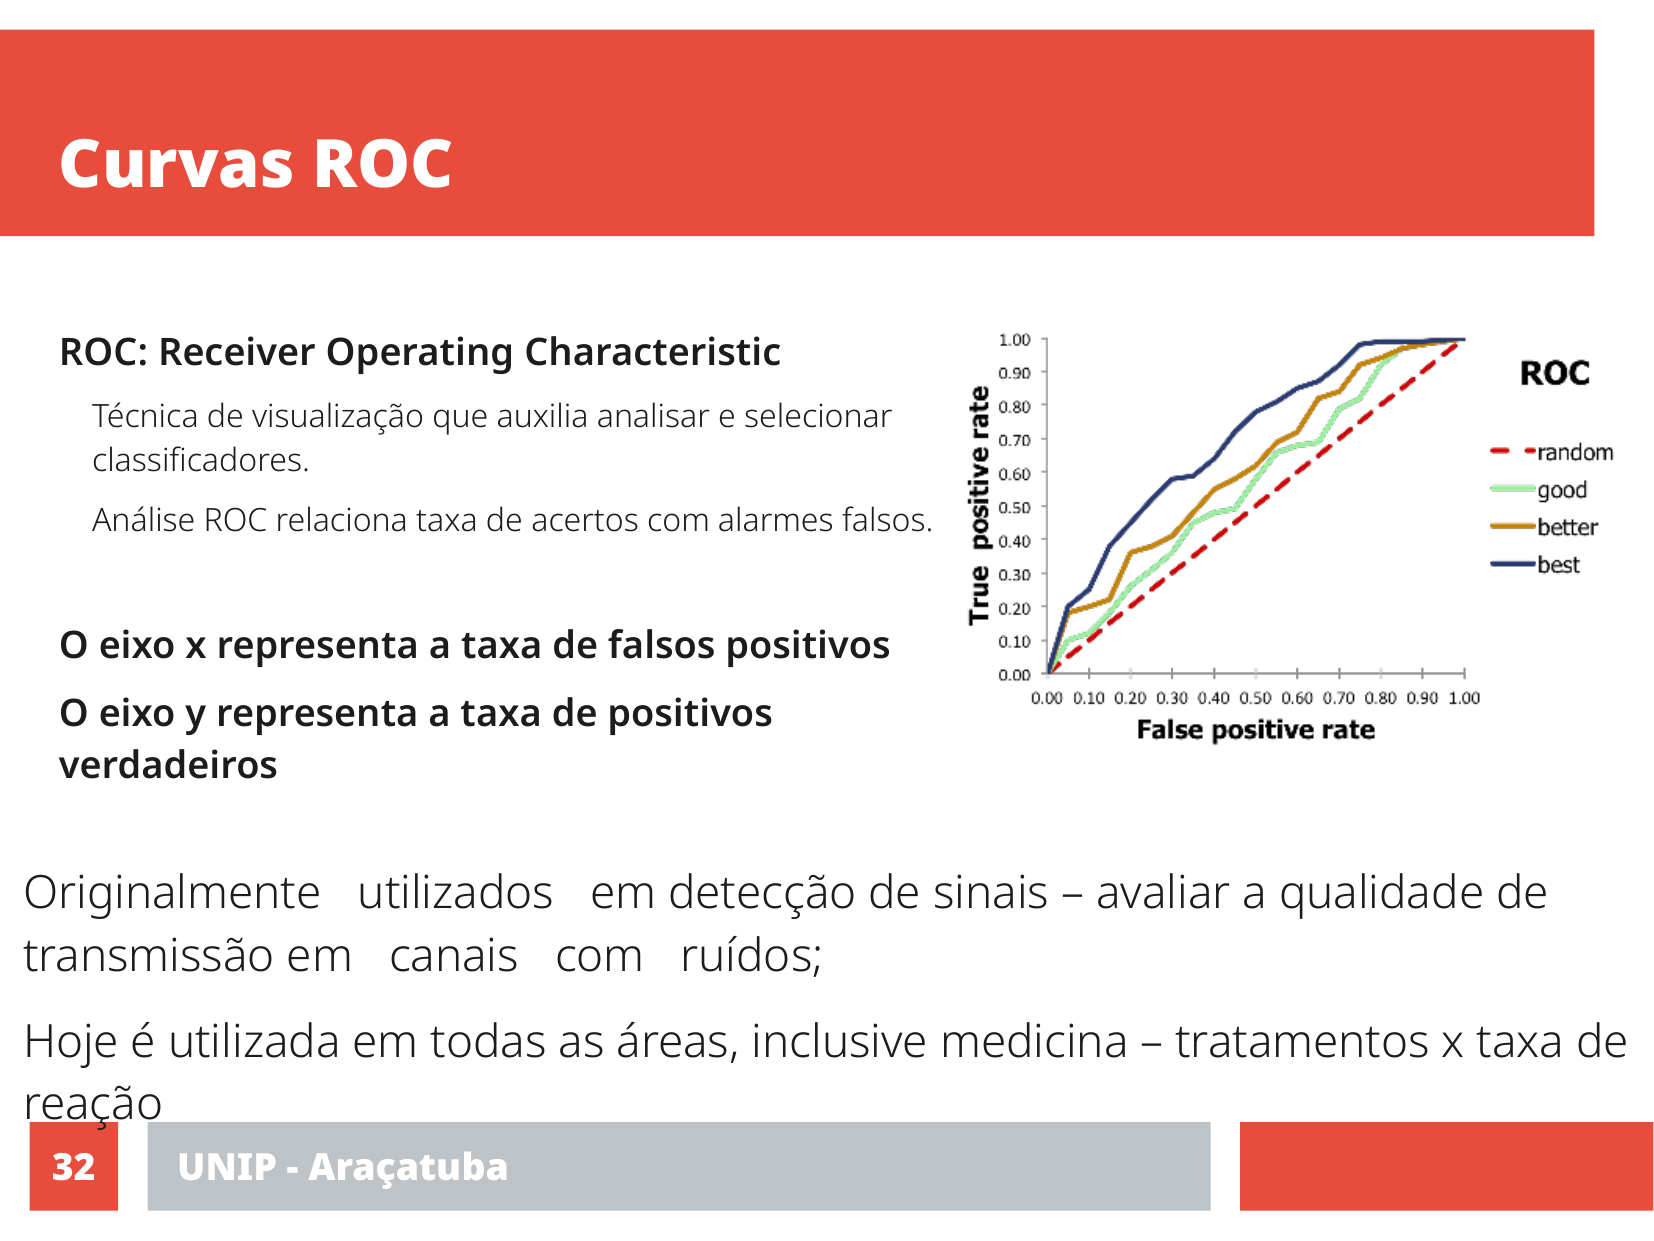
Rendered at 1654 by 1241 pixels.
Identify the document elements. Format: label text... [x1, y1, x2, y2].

picture [940, 260, 1644, 759]
list Originalmente utilizados em detecção de sinais – avaliar a qualidade de transmissão em canais com ruídos; Hoje é utilizada em todas as áreas, inclusive medicina – tratamentos x taxa de reação [0, 761, 1654, 1241]
title Curvas ROC [59, 59, 1595, 207]
list ROC: Receiver Operating Characteristic Técnica de visualização que auxilia analisar e selecionar classificadores. Análise ROC relaciona taxa de acertos com alarmes falsos. O eixo x representa a taxa de falsos positivos O eixo y representa a taxa de positivos verdadeiros [59, 324, 941, 761]
